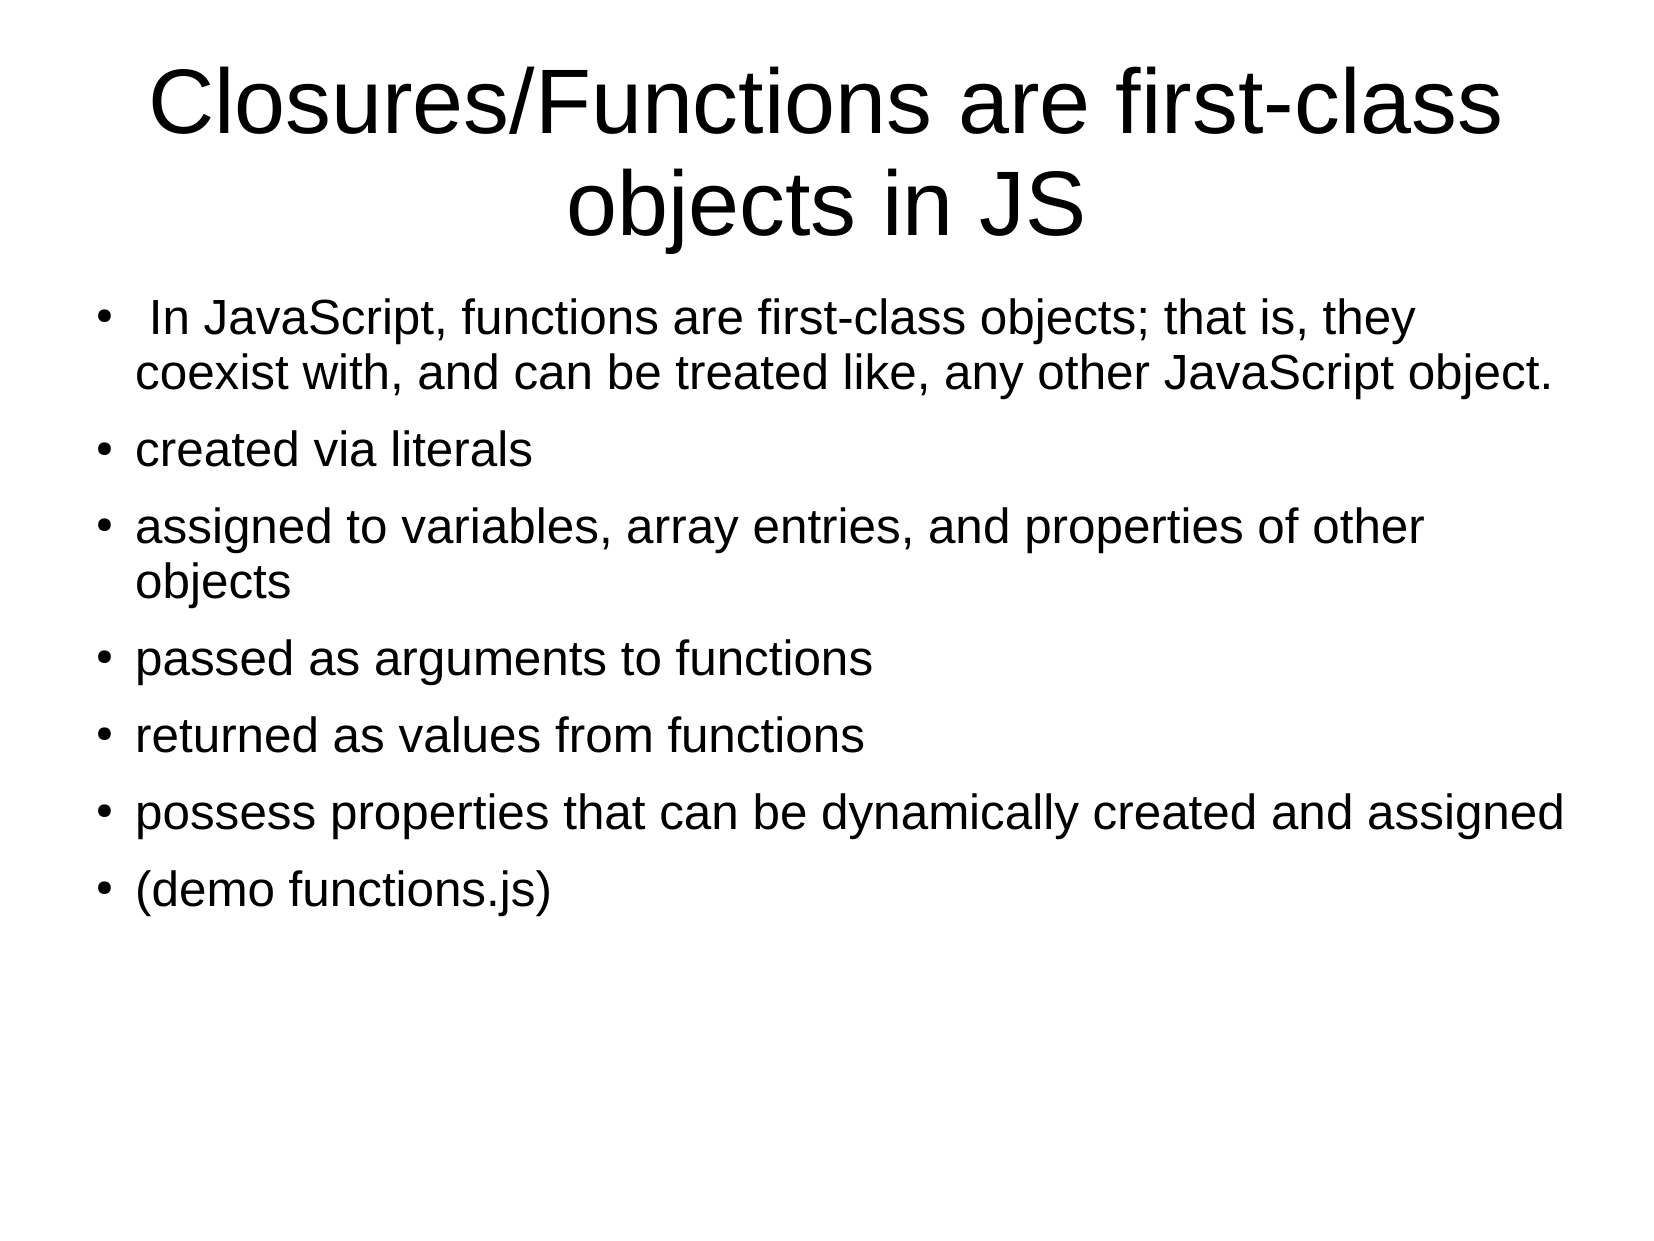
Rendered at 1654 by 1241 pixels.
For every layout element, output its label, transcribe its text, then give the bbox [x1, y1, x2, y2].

title Closures/Functions are first-class objects in JS [82, 49, 1571, 257]
list In JavaScript, functions are first-class objects; that is, they coexist with, and can be treated like, any other JavaScript object. created via literals assigned to variables, array entries, and properties of other objects passed as arguments to functions returned as values from functions possess properties that can be dynamically created and assigned (demo functions.js) [82, 290, 1571, 1010]
